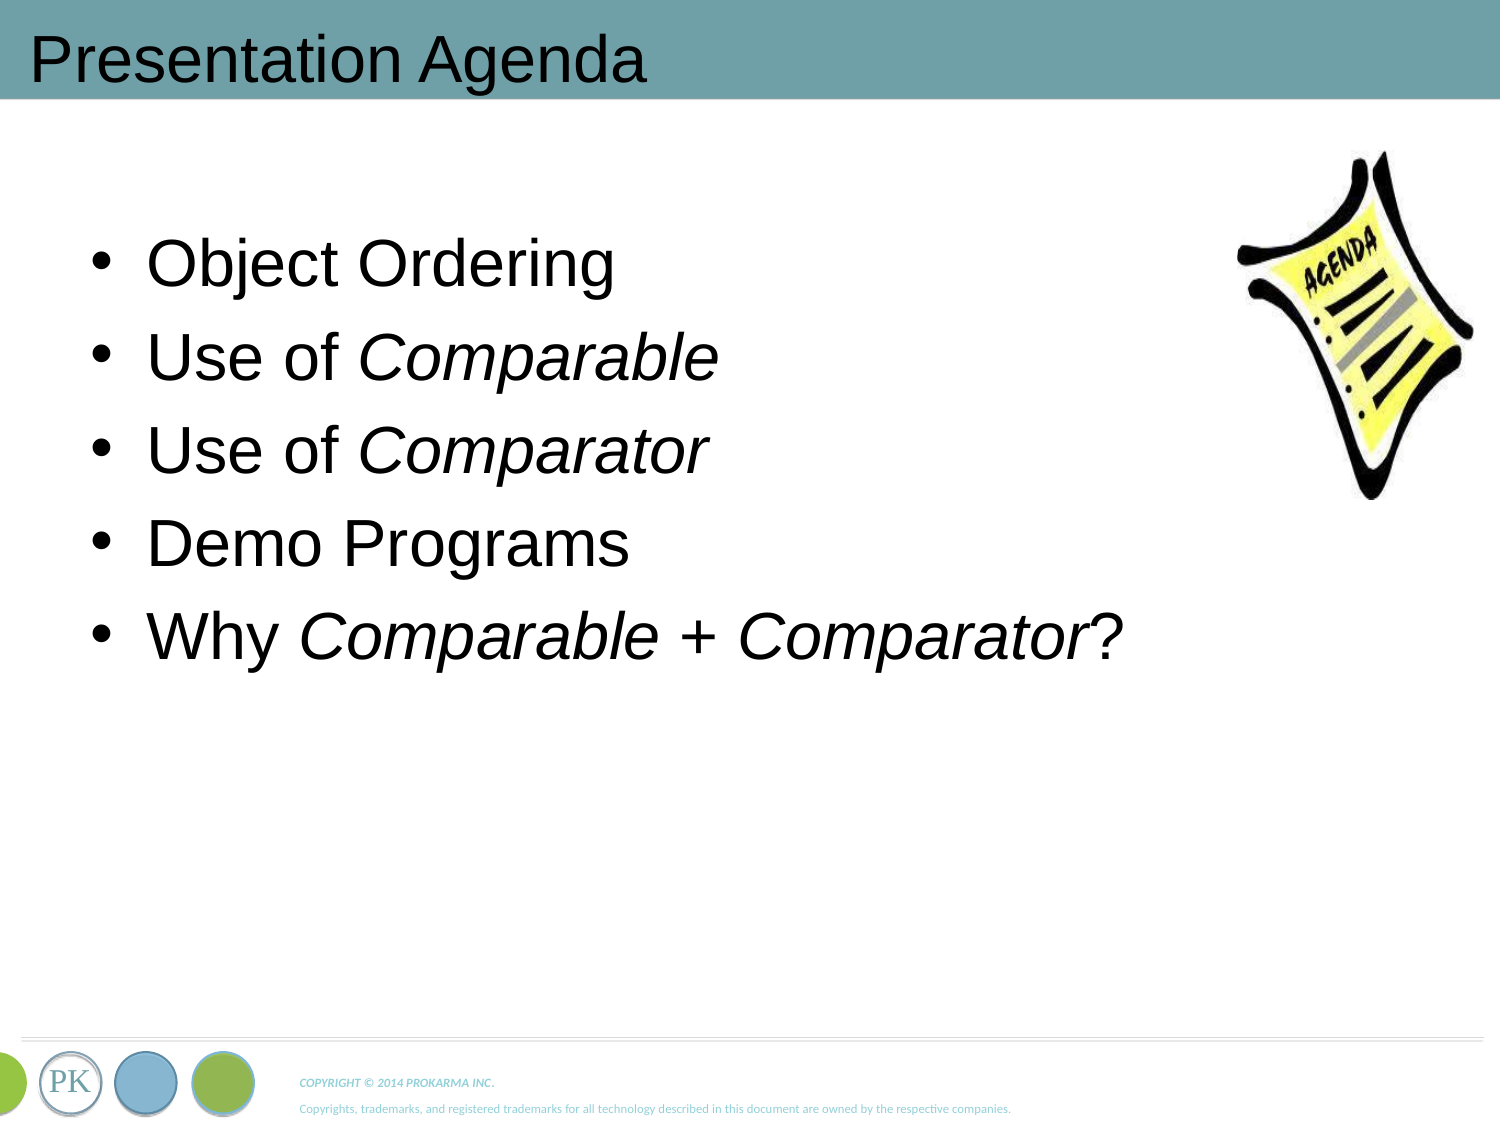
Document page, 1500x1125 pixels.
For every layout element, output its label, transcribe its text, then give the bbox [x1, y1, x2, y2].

text_box Presentation Agenda [15, 15, 1441, 105]
text_box Object Ordering Use of Comparable Use of Comparator Demo Programs Why Comparable + Comparator? [75, 212, 1238, 938]
text_box [1237, 149, 1475, 500]
